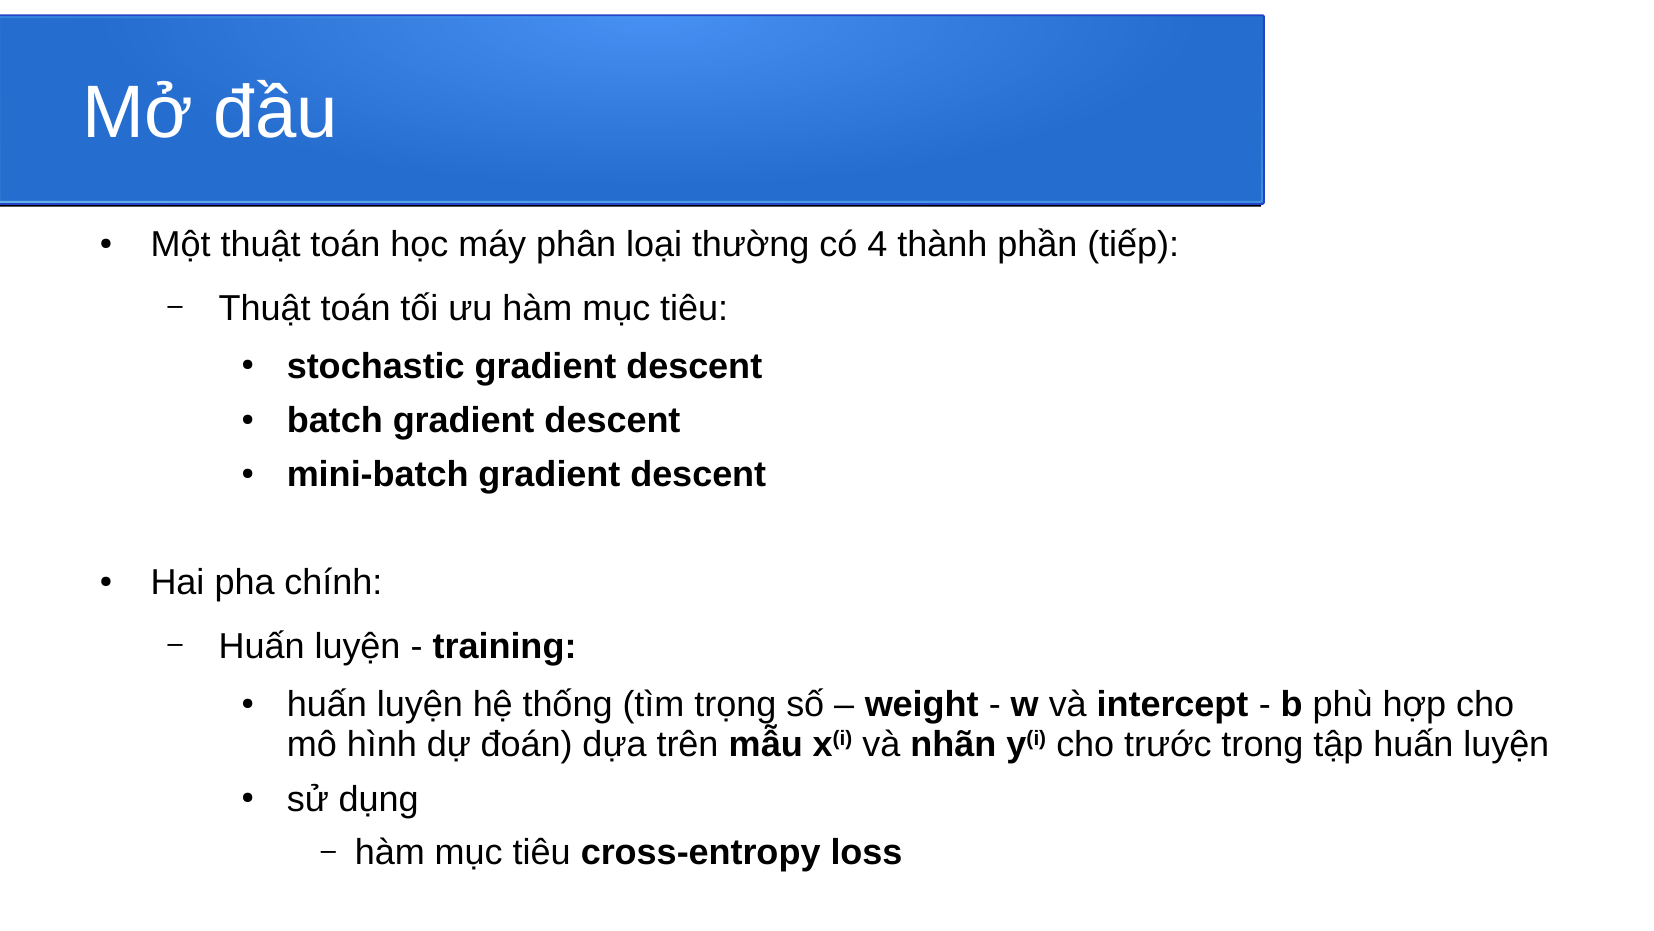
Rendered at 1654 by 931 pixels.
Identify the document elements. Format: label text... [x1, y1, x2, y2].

title Mở đầu [82, 35, 1235, 189]
list Một thuật toán học máy phân loại thường có 4 thành phần (tiếp): Thuật toán tối ưu hàm mục tiêu: stochastic gradient descent batch gradient descent mini-batch gradient descent Hai pha chính: Huấn luyện - training: huấn luyện hệ thống (tìm trọng số – weight - w và intercept - b phù hợp cho mô hình dự đoán) dựa trên mẫu x(i) và nhãn y(i) cho trước trong tập huấn luyện sử dụng hàm mục tiêu cross-entropy loss [82, 224, 1571, 886]
